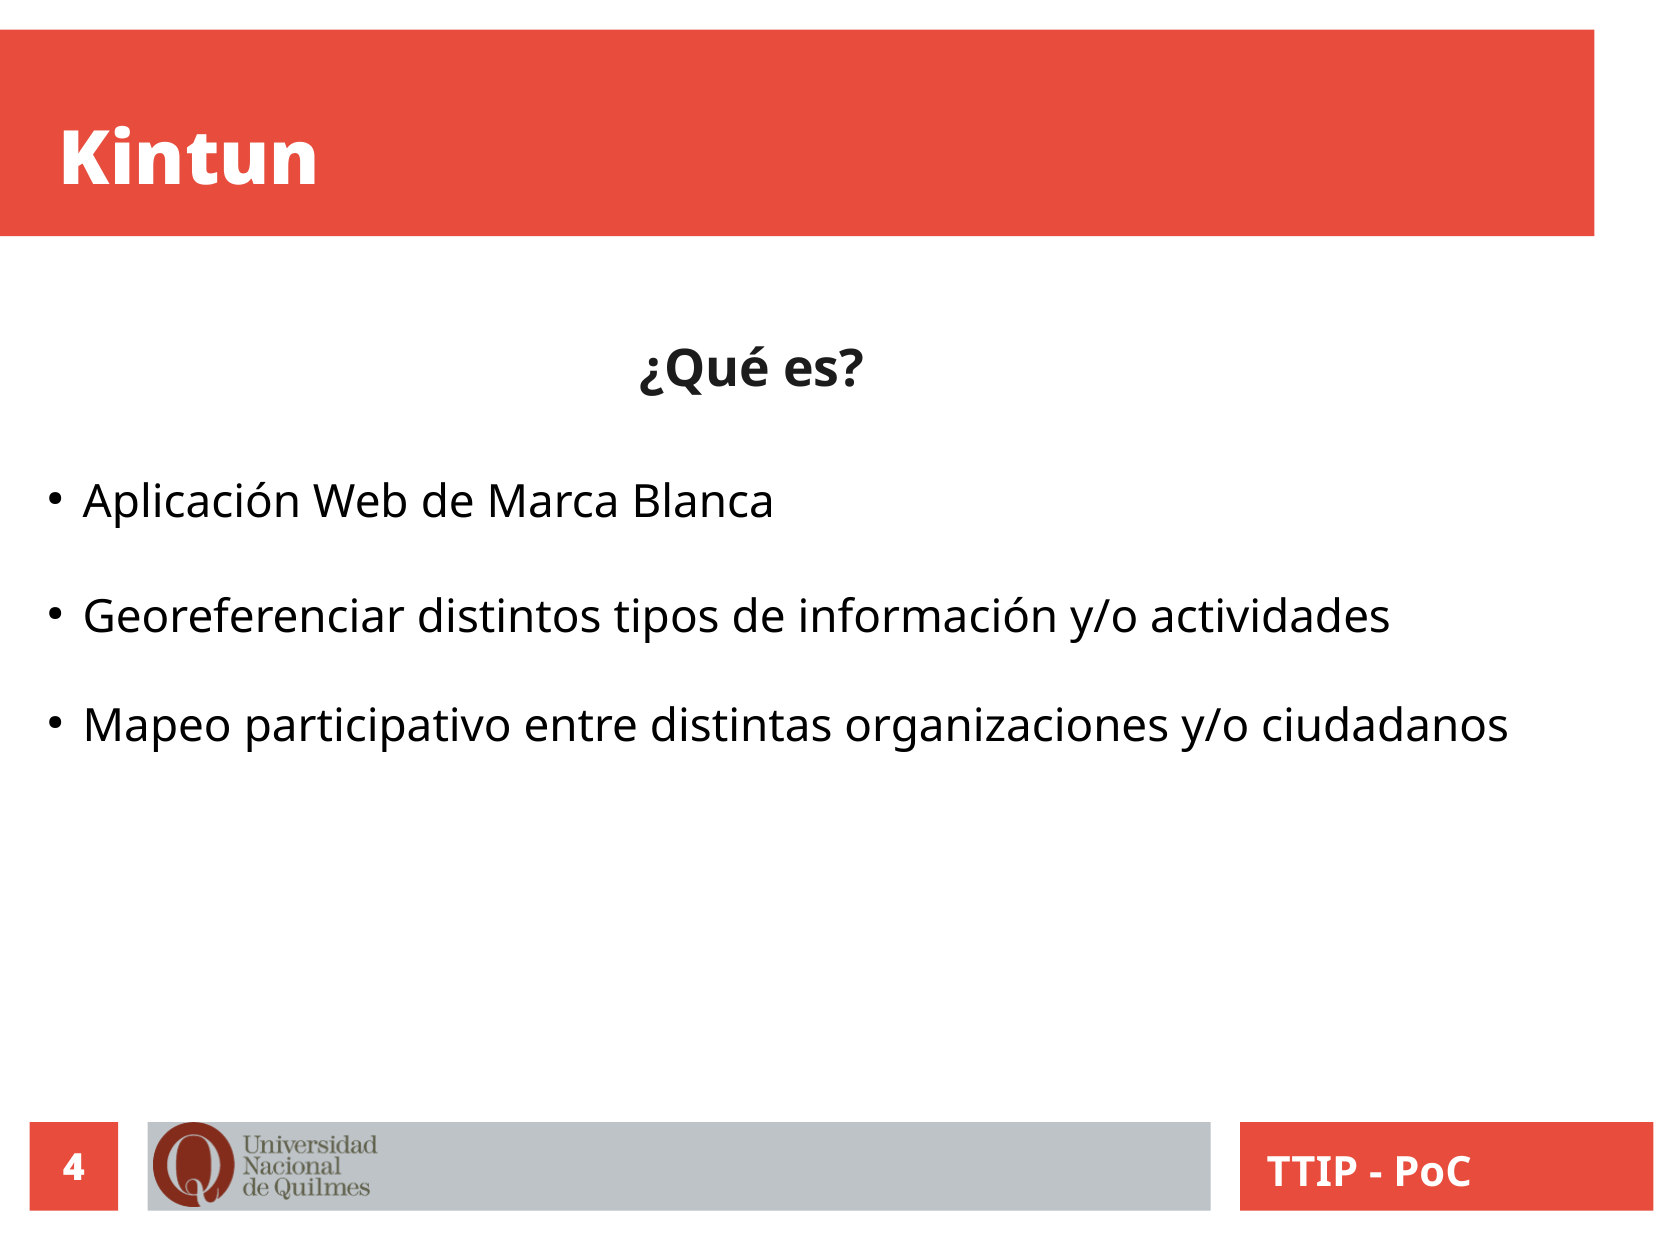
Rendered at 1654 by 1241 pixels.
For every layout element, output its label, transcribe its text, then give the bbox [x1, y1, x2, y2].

text_box Aplicación Web de Marca Blanca [32, 460, 880, 575]
list ¿Qué es? [639, 330, 1015, 402]
title Kintun [59, 59, 1595, 207]
text_box Mapeo participativo entre distintas organizaciones y/o ciudadanos [32, 685, 1617, 757]
picture [153, 1122, 378, 1207]
text_box Georeferenciar distintos tipos de información y/o actividades [32, 576, 1494, 647]
text_box TTIP - PoC [1251, 1133, 1548, 1200]
